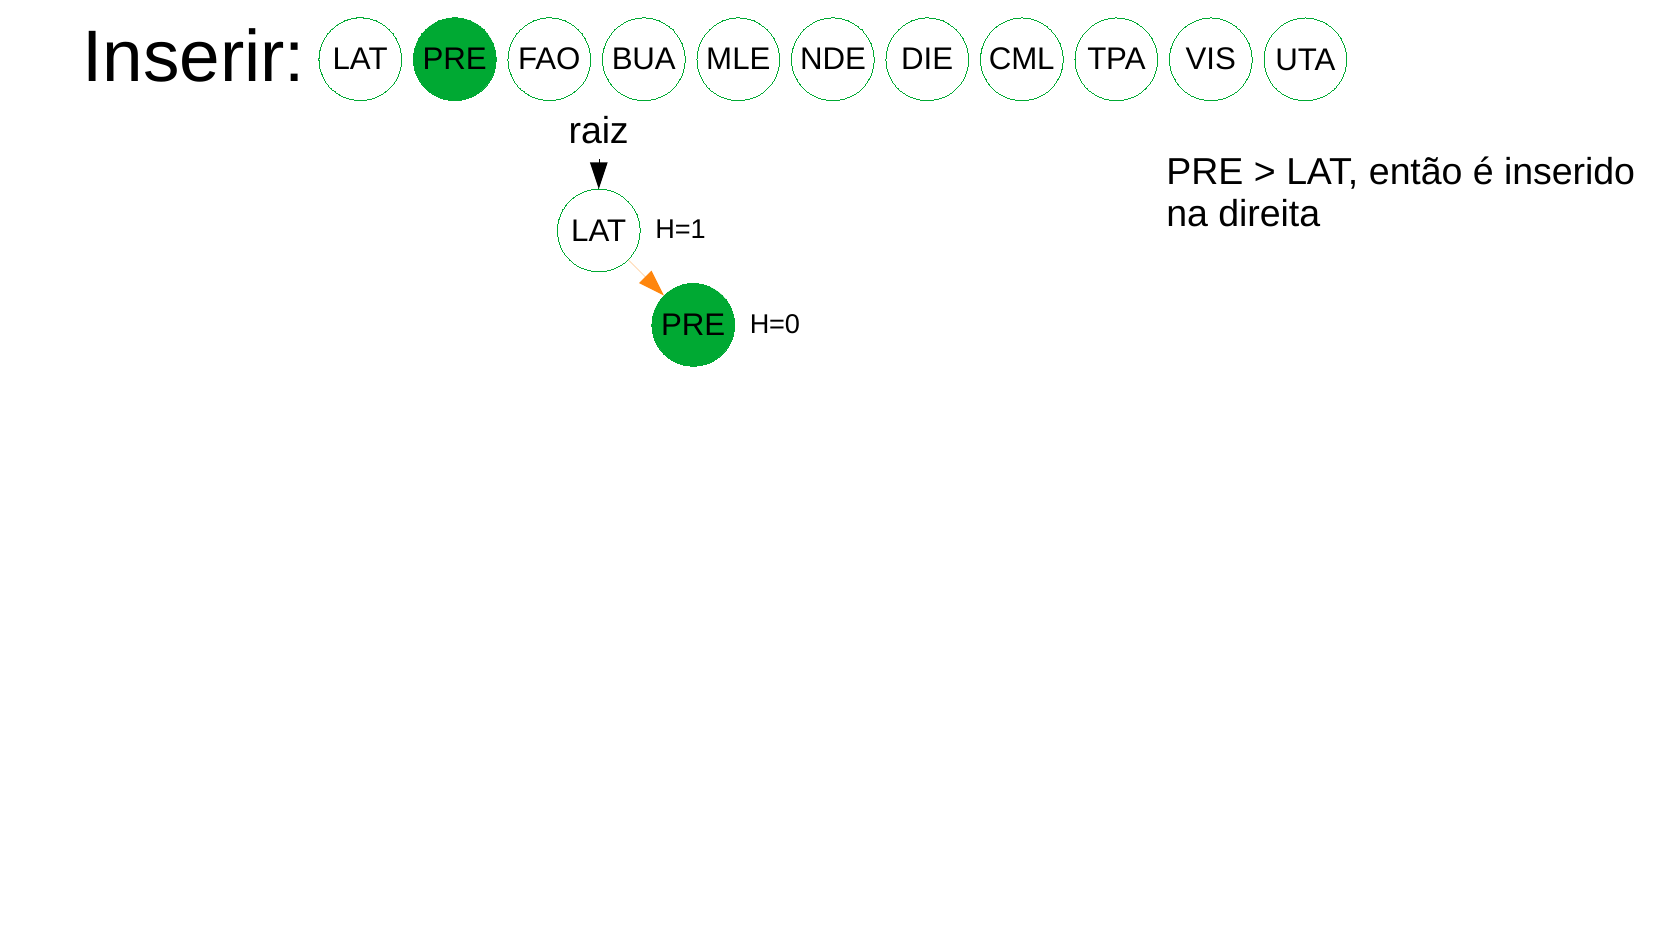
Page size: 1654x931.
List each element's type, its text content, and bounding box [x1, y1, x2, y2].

text_box PRE [413, 17, 497, 101]
text_box H=1 [640, 206, 721, 252]
text_box PRE > LAT, então é inserido na direita [1151, 142, 1651, 242]
text_box LAT [557, 189, 640, 272]
text_box raiz [553, 102, 644, 160]
text_box BUA [602, 17, 686, 101]
text_box FAO [507, 17, 591, 101]
text_box MLE [696, 17, 780, 101]
text_box DIE [885, 17, 969, 101]
text_box LAT [318, 17, 402, 101]
text_box CML [980, 17, 1064, 101]
text_box PRE [651, 283, 735, 367]
text_box NDE [791, 17, 875, 101]
text_box UTA [1264, 17, 1347, 101]
text_box VIS [1169, 17, 1253, 101]
text_box H=0 [735, 301, 816, 347]
title Inserir: [82, 0, 319, 134]
text_box TPA [1074, 17, 1158, 101]
